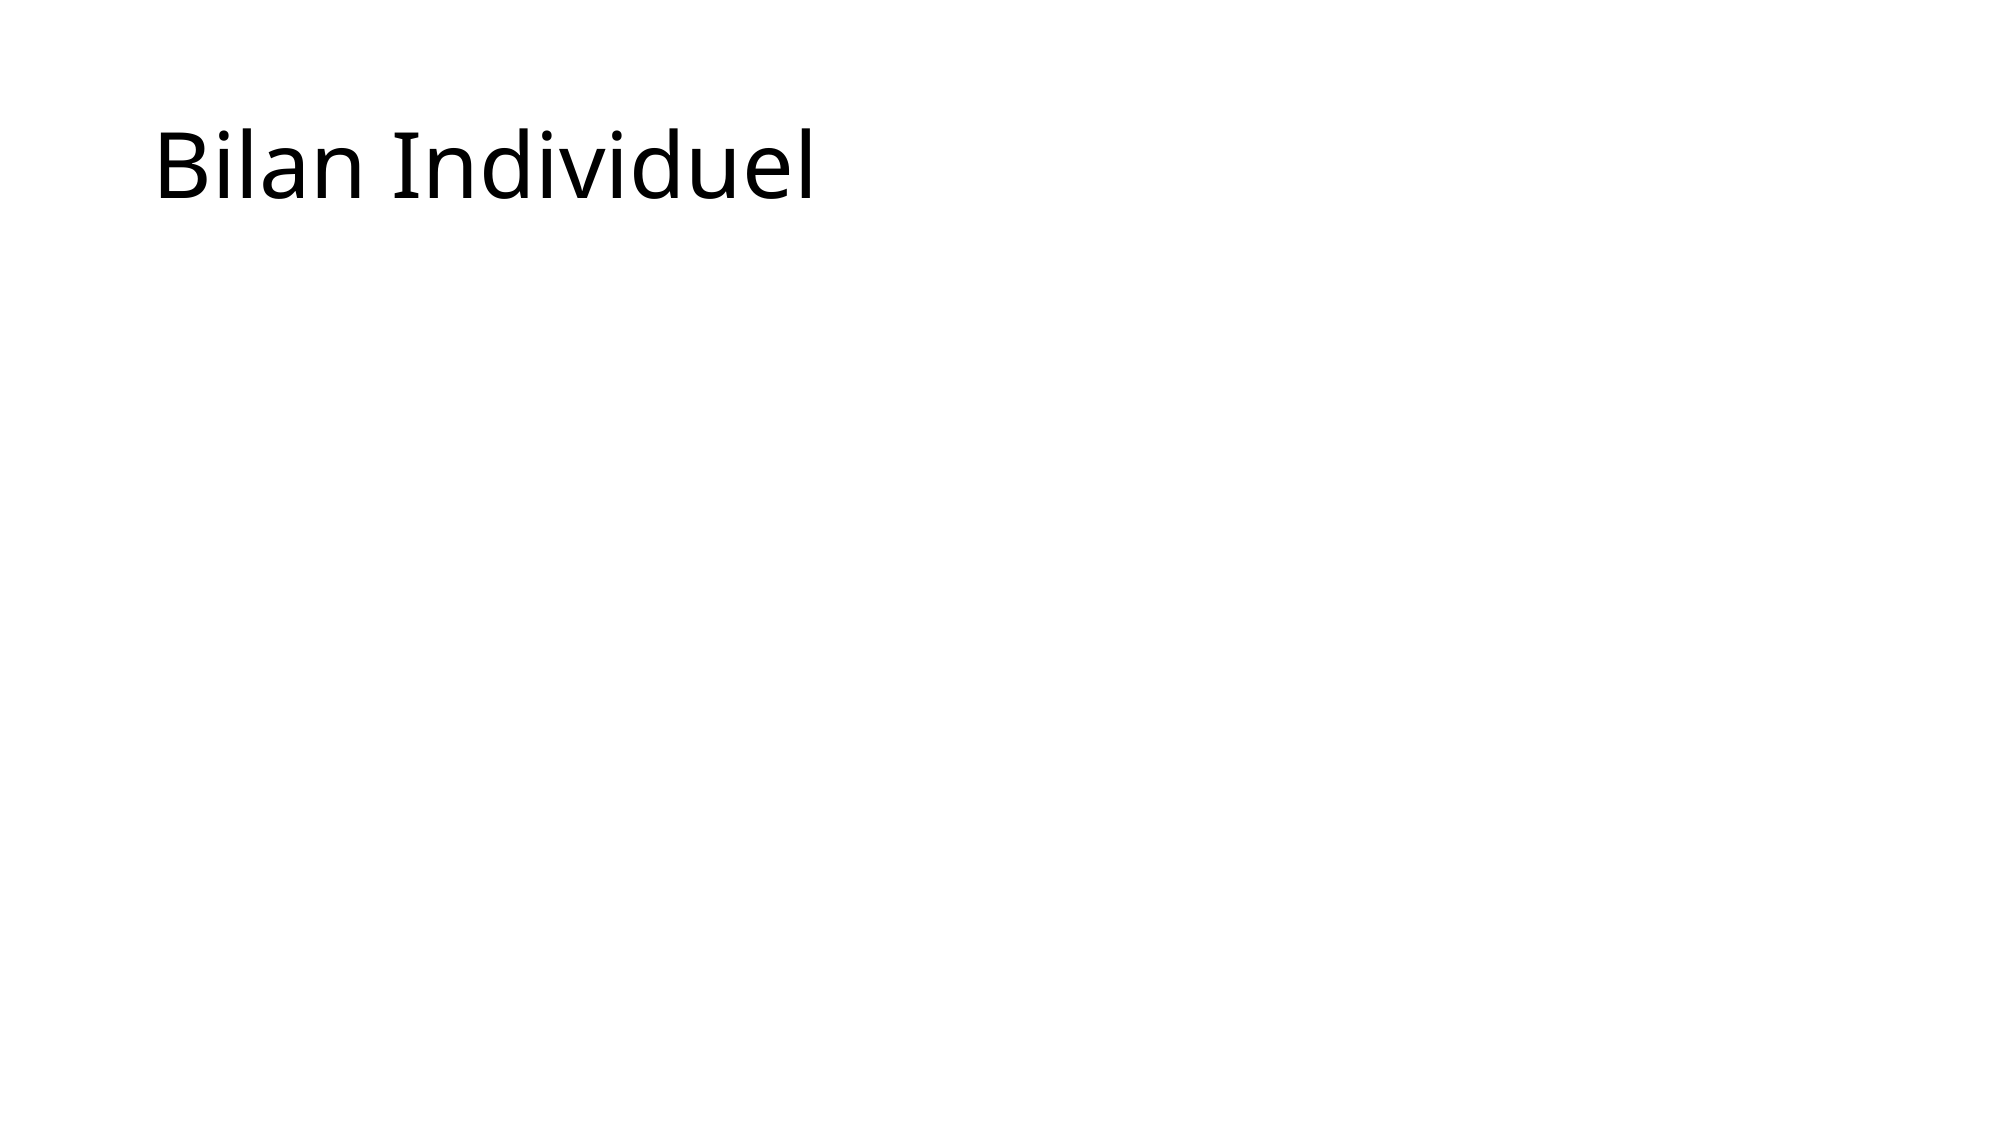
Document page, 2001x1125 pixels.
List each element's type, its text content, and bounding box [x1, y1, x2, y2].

title Bilan Individuel [137, 59, 1863, 278]
